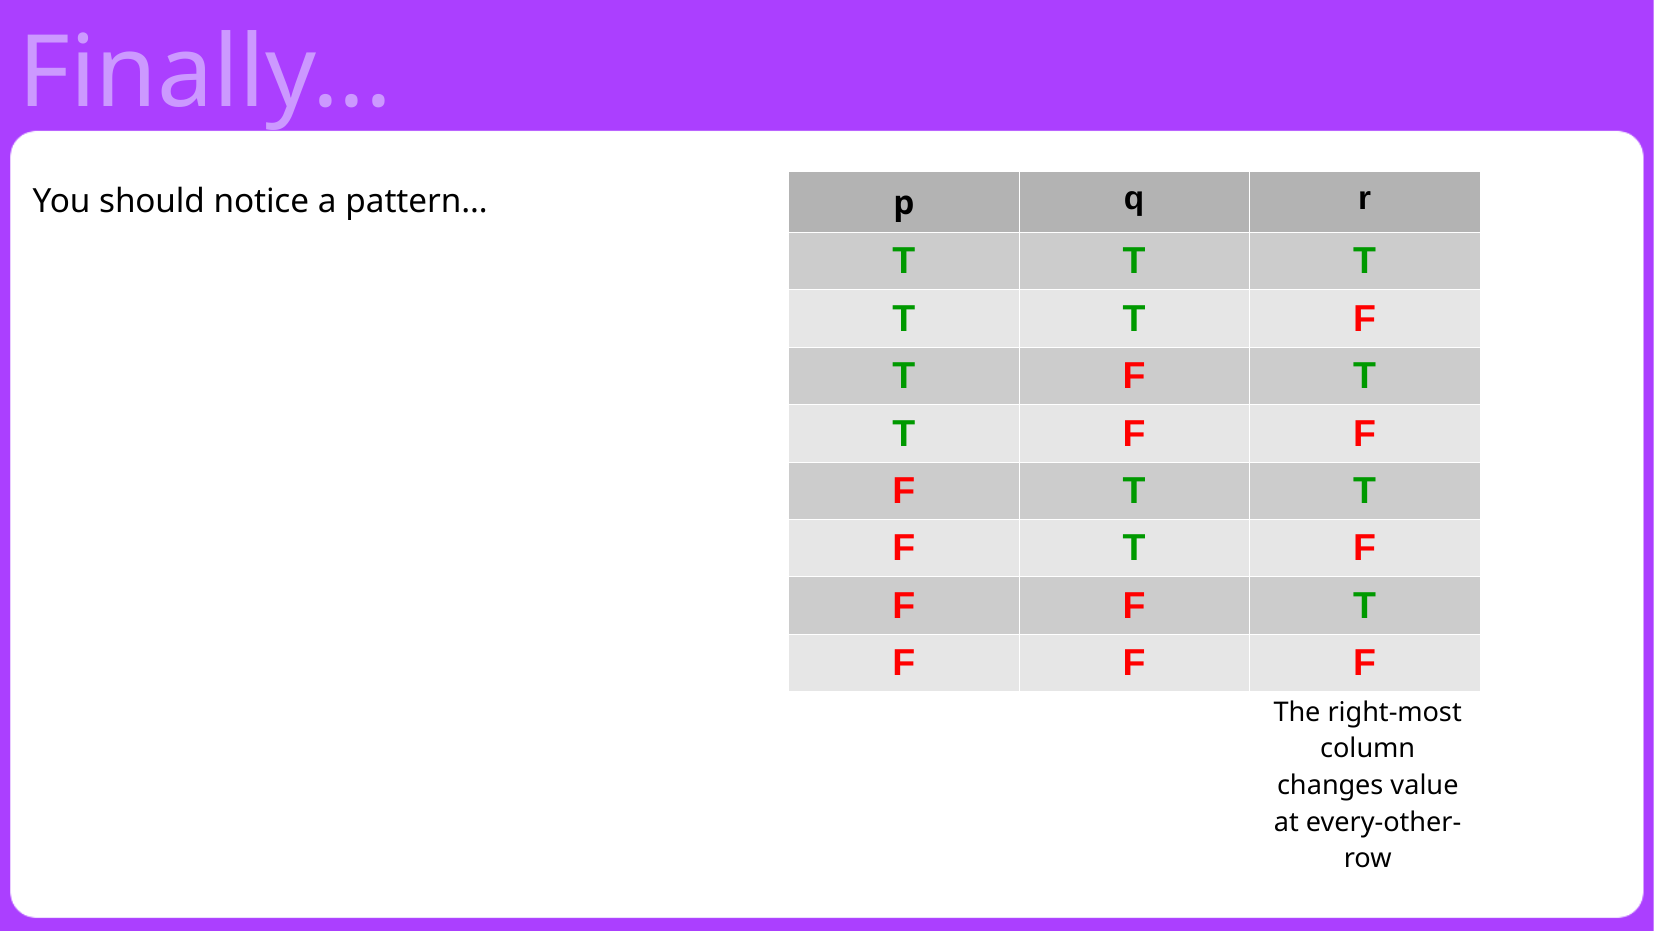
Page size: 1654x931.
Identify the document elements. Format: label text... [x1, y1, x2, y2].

table_cell T [1020, 520, 1249, 576]
table_cell T [1250, 233, 1480, 289]
table_cell F [789, 463, 1019, 519]
table_cell F [1250, 405, 1480, 462]
table_cell T [1250, 348, 1480, 404]
table_cell T [1020, 290, 1249, 347]
picture [0, 0, 1654, 931]
table_cell T [789, 290, 1019, 347]
table_cell F [1250, 520, 1480, 576]
text_box The right-most column changes value at every-other-row [1265, 691, 1470, 877]
table_cell T [1250, 577, 1480, 634]
table_cell T [1250, 463, 1480, 519]
table_cell F [1020, 405, 1249, 462]
table_cell T [789, 233, 1019, 289]
table_header r [1250, 172, 1480, 232]
table_header q [1020, 172, 1249, 232]
table_cell F [1250, 290, 1480, 347]
table_cell T [789, 405, 1019, 462]
table_cell F [1020, 348, 1249, 404]
table_header p [789, 172, 1019, 232]
table_cell F [1250, 635, 1480, 691]
table_cell T [789, 348, 1019, 404]
table_cell F [789, 635, 1019, 691]
table_cell F [1020, 635, 1249, 691]
table_cell T [1020, 463, 1249, 519]
table_cell T [1020, 233, 1249, 289]
text_box You should notice a pattern… [32, 176, 497, 289]
table_cell F [1020, 577, 1249, 634]
table_cell F [789, 577, 1019, 634]
title Finally... [18, 8, 1574, 126]
table_cell F [789, 520, 1019, 576]
